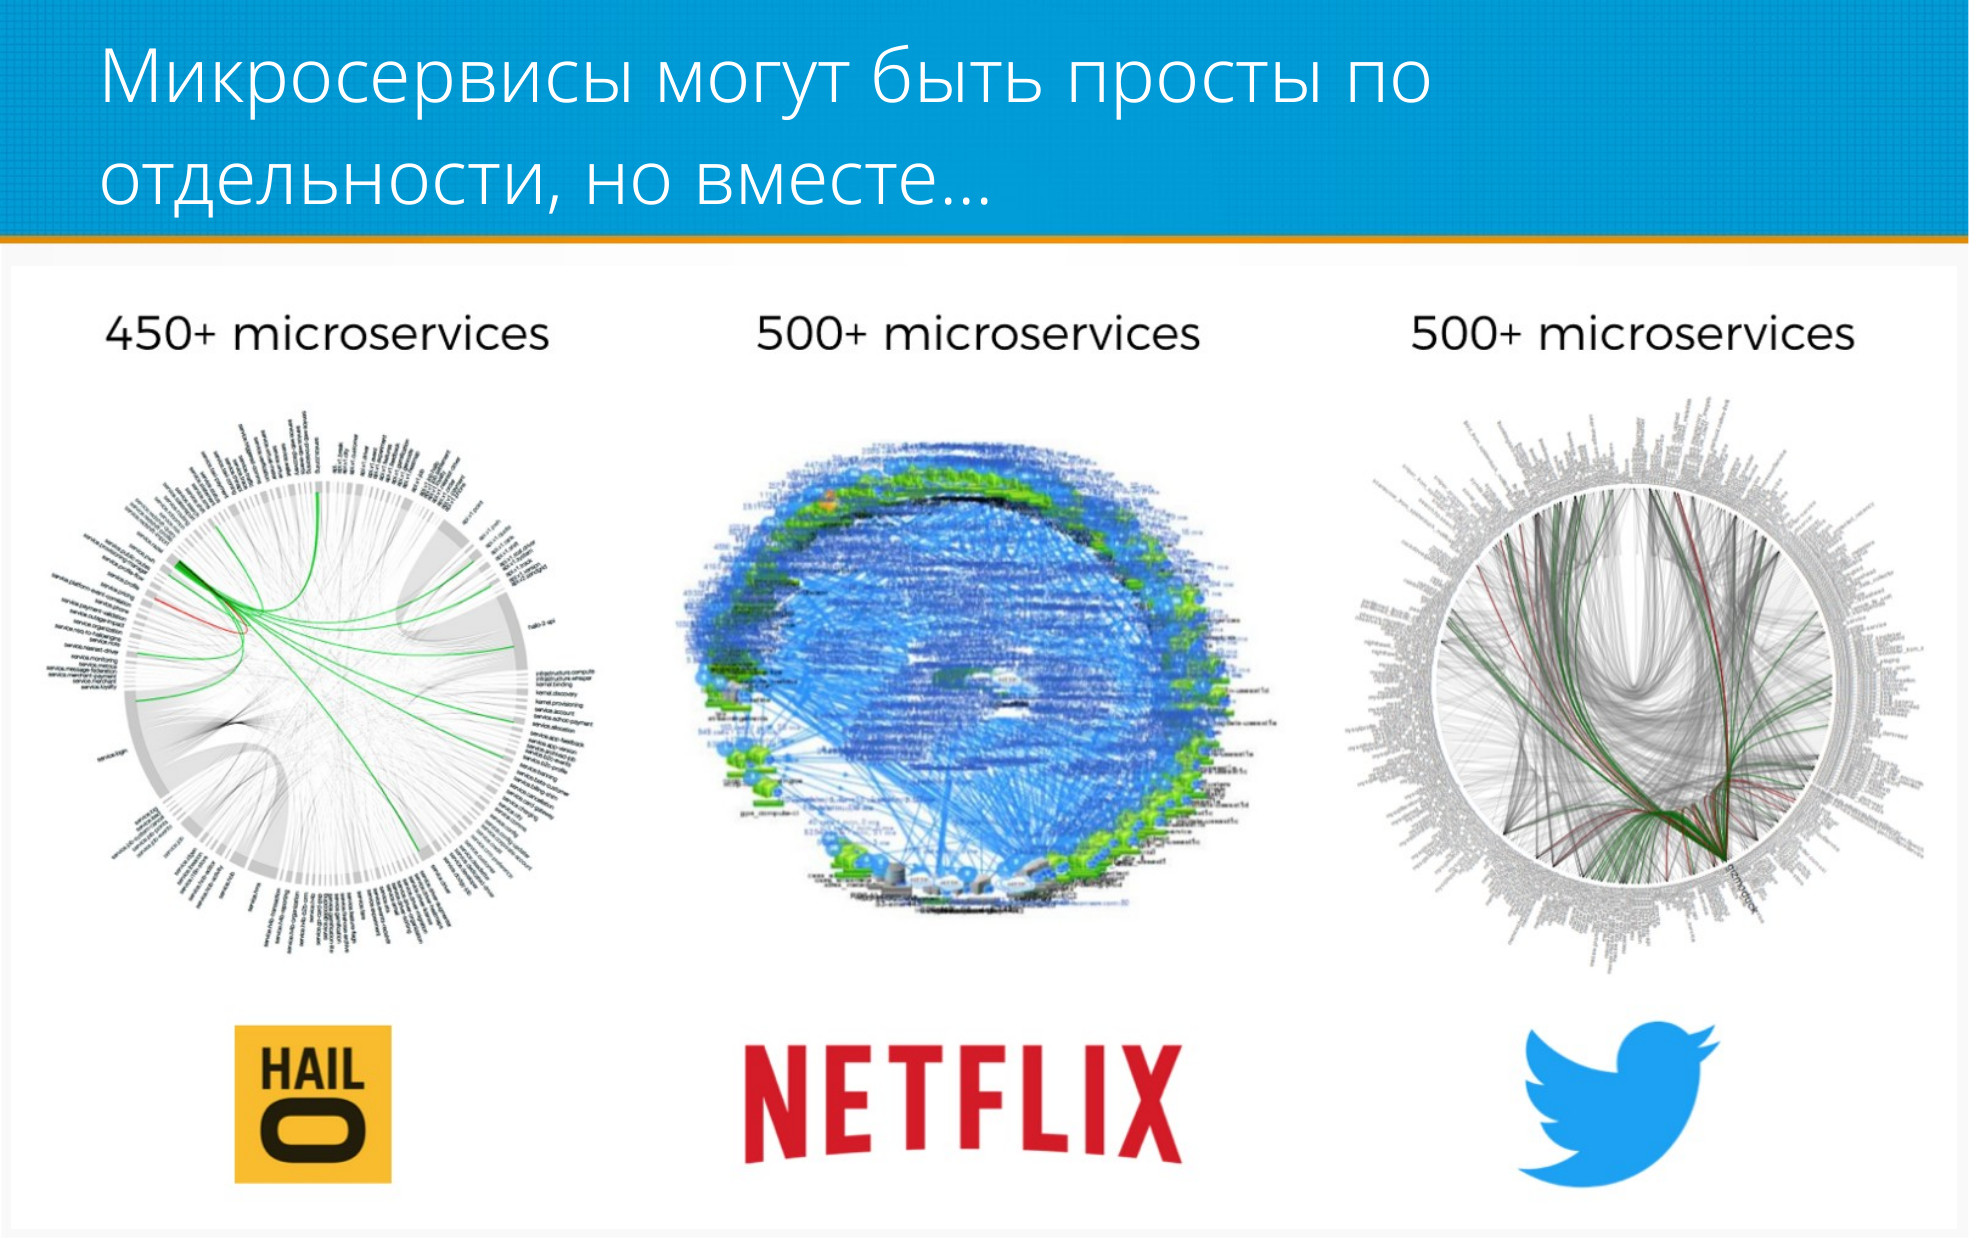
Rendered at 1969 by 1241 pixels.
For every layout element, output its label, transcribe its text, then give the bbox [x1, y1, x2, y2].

title Микросервисы могут быть просты по отдельности, но вместе... [98, 19, 1870, 227]
picture [0, 233, 1969, 1241]
